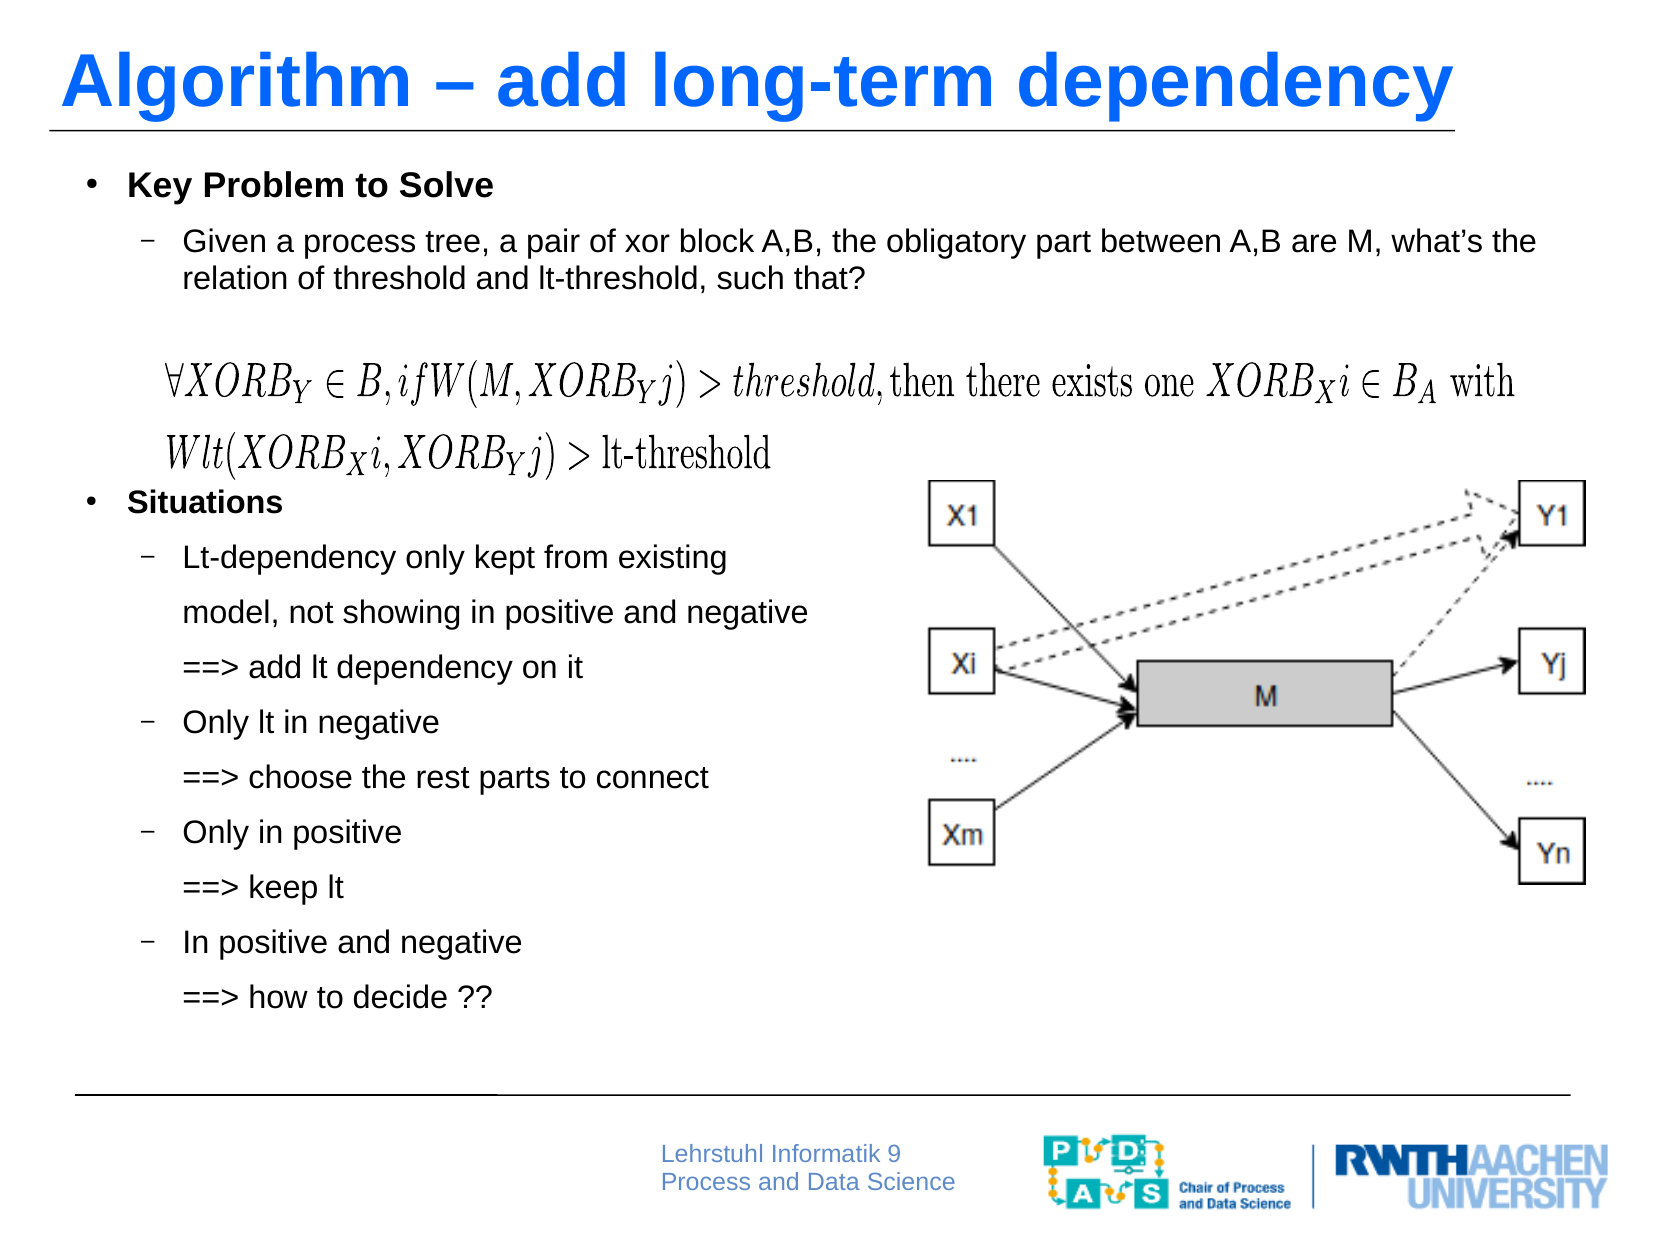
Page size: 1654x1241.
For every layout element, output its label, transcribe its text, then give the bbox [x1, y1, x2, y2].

title Algorithm – add long-term dependency [60, 30, 1549, 131]
picture [1005, 1090, 1647, 1241]
list Key Problem to Solve Given a process tree, a pair of xor block A,B, the obligatory part between A,B are M, what’s the relation of threshold and lt-threshold, such that? Situations Lt-dependency only kept from existing model, not showing in positive and negative ==> add lt dependency on it Only lt in negative ==> choose the rest parts to connect Only in positive ==> keep lt In positive and negative ==> how to decide ?? [71, 165, 1561, 1021]
picture [915, 480, 1586, 886]
text_box [165, 360, 1516, 481]
